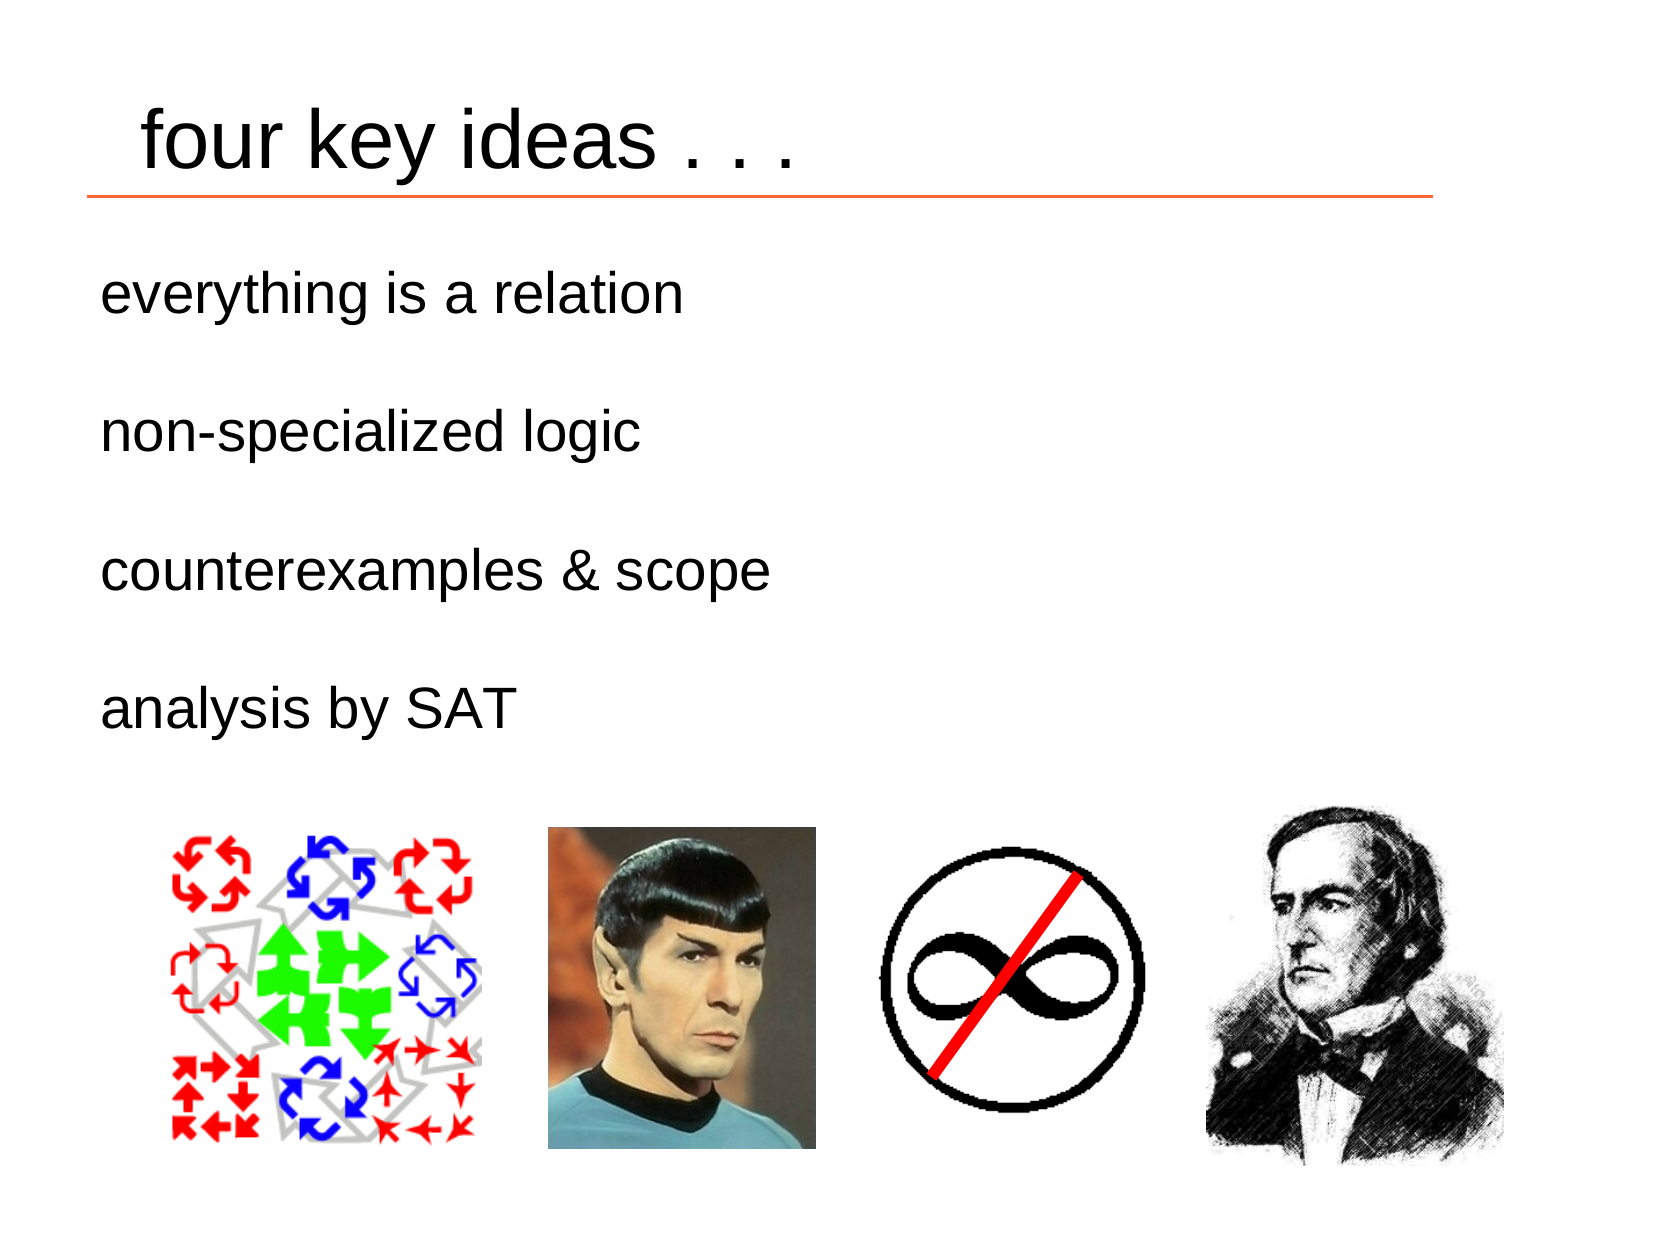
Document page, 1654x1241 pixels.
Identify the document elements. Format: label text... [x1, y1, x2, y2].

list everything is a relation non-specialized logic counterexamples & scope analysis by SAT [82, 260, 1571, 1120]
picture [872, 838, 1153, 1117]
title four key ideas . . . [140, 86, 1603, 192]
picture [168, 833, 482, 1147]
picture [1206, 795, 1504, 1174]
picture [548, 827, 816, 1149]
